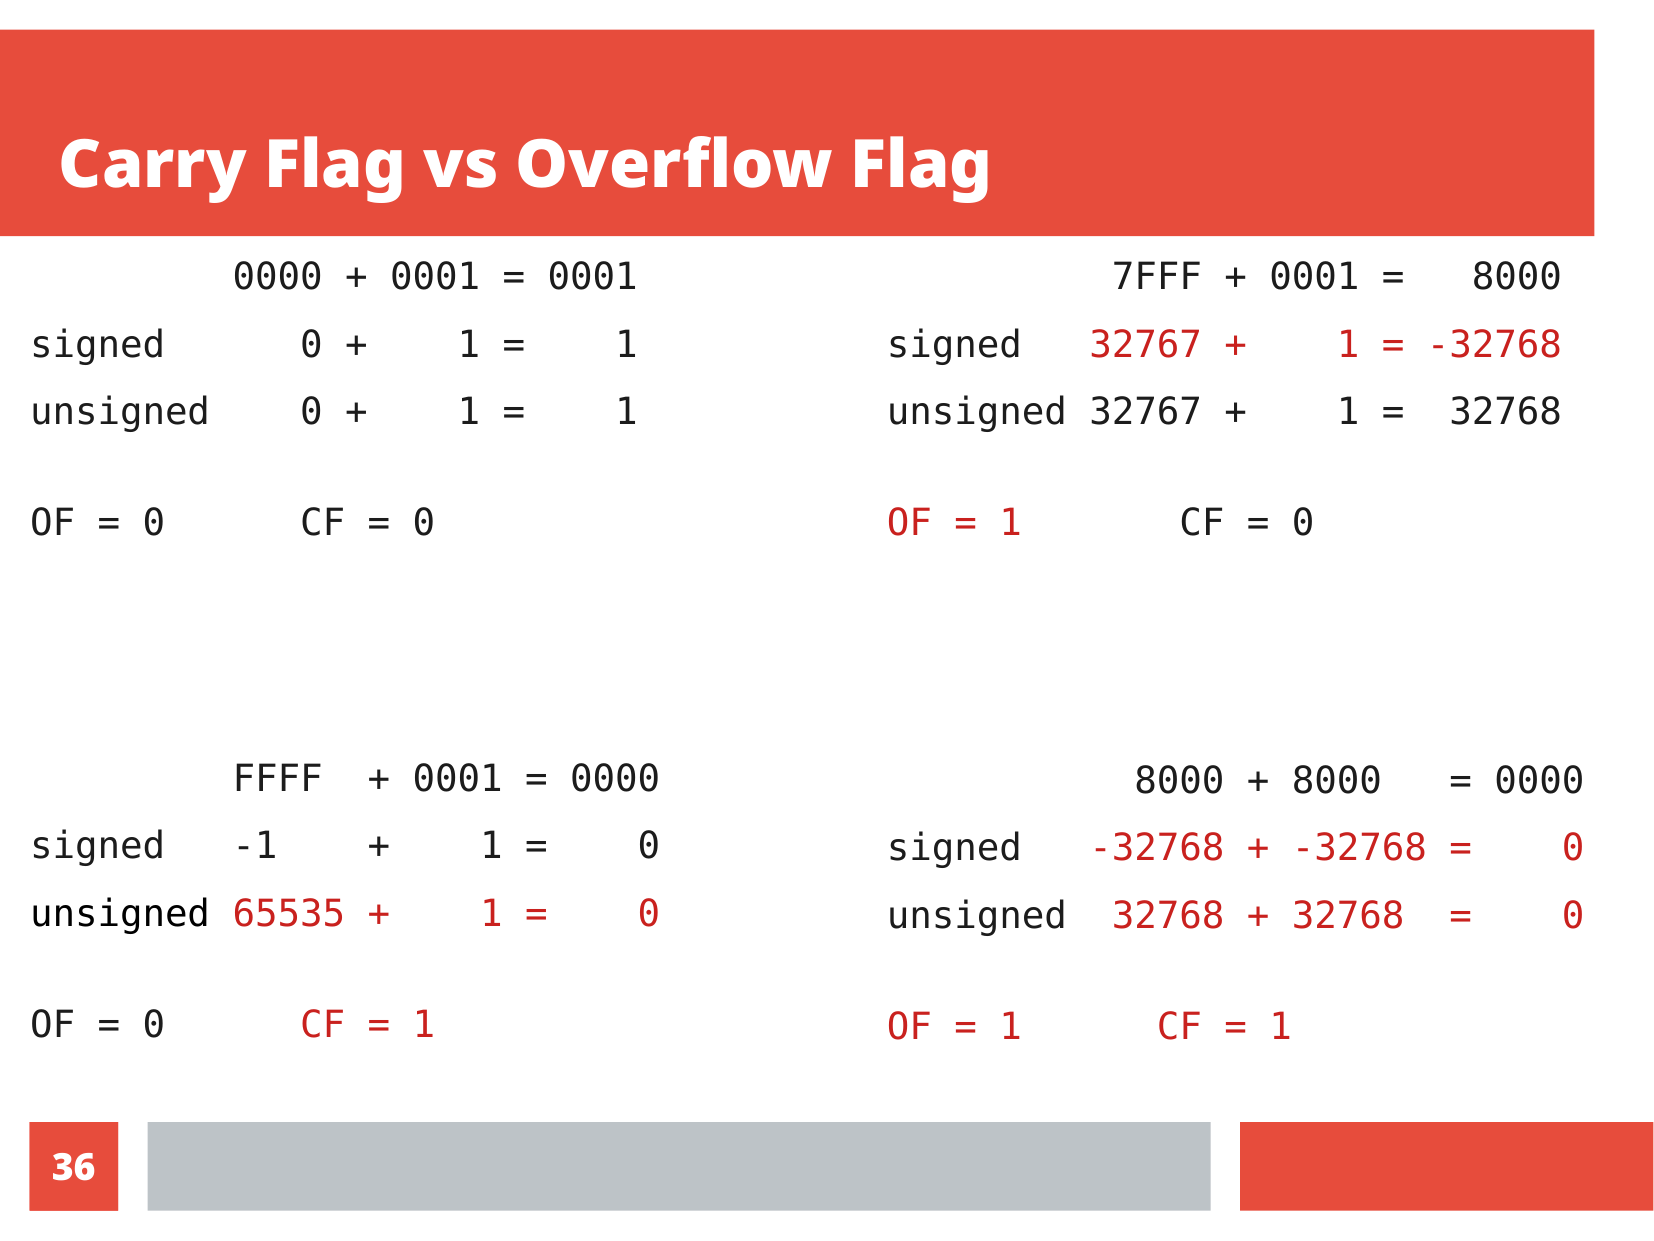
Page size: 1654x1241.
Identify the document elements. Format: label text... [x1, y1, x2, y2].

title Carry Flag vs Overflow Flag [59, 59, 1595, 207]
list 8000 + 8000 = 0000 signed -32768 + -32768 = 0 unsigned 32768 + 32768 = 0 OF = 1 CF = 1 [886, 758, 1612, 1170]
list 0000 + 0001 = 0001 signed 0 + 1 = 1 unsigned 0 + 1 = 1 OF = 0 CF = 0 [30, 255, 781, 681]
list FFFF + 0001 = 0000 signed -1 + 1 = 0 unsigned 65535 + 1 = 0 OF = 0 CF = 1 [30, 756, 796, 1168]
list 7FFF + 0001 = 8000 signed 32767 + 1 = -32768 unsigned 32767 + 1 = 32768 OF = 1 CF = 0 [886, 255, 1641, 681]
